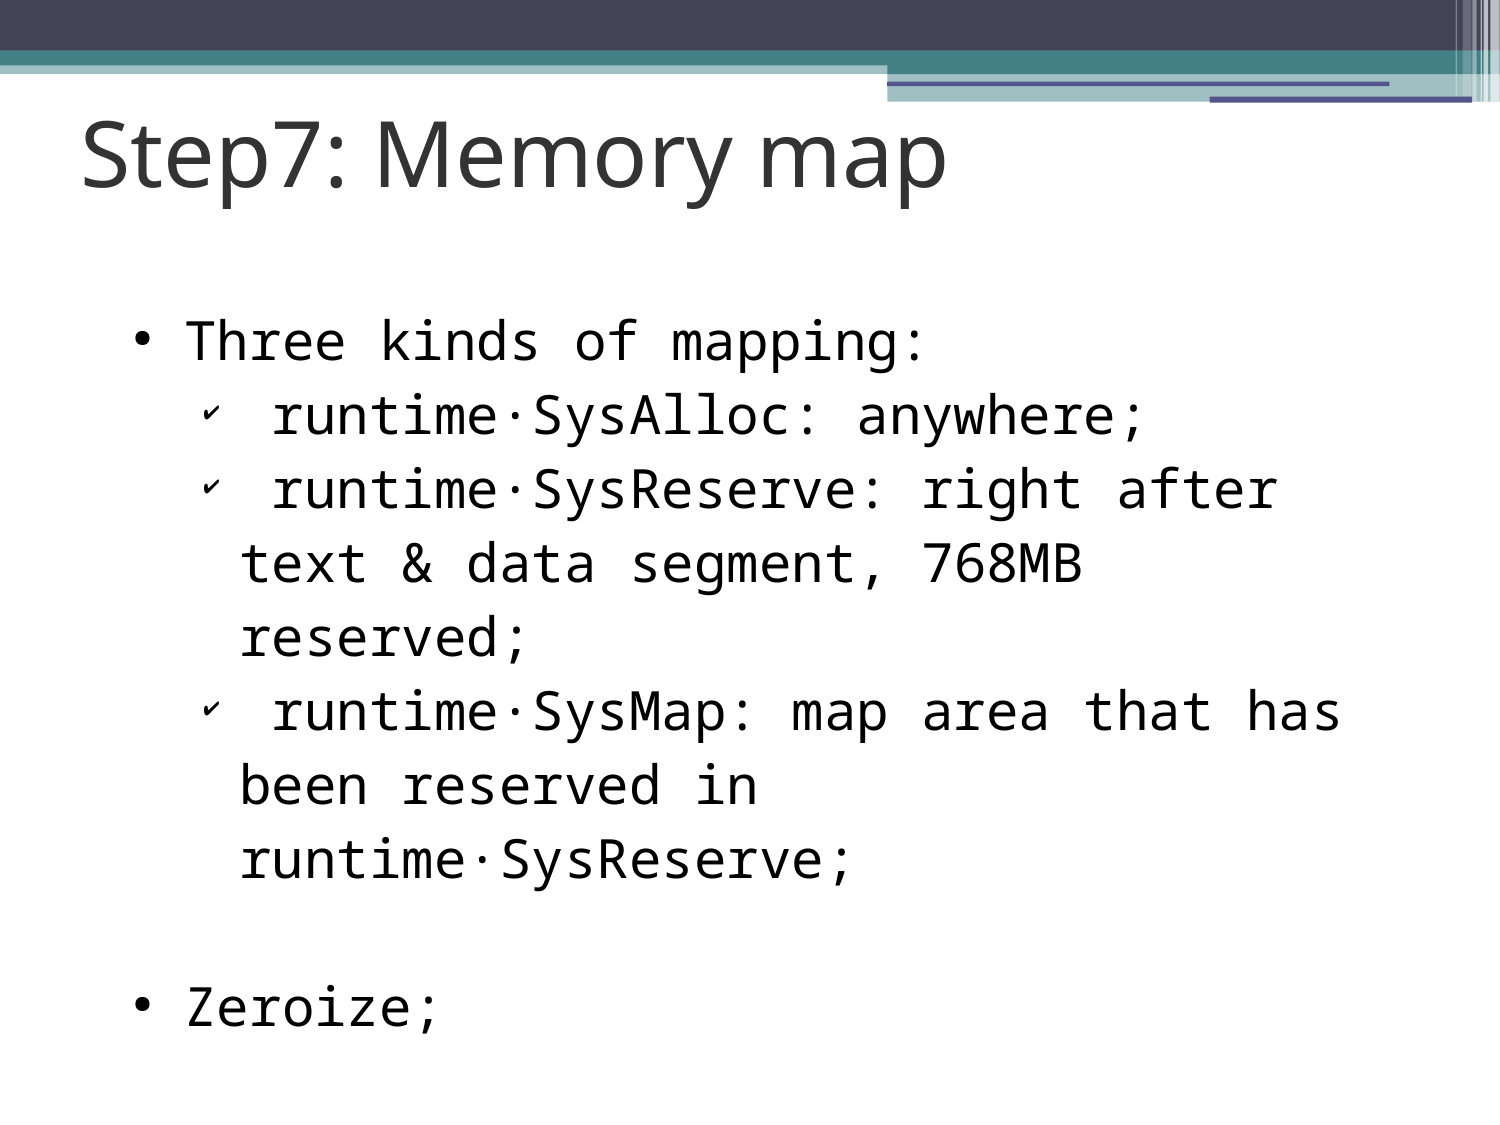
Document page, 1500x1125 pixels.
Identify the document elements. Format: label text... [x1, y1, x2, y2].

text_box Three kinds of mapping: runtime·SysAlloc: anywhere; runtime·SysReserve: right after text & data segment, 768MB reserved; runtime·SysMap: map area that has been reserved in runtime·SysReserve; Zeroize; COW: fixed during zeroization; [118, 295, 1418, 1067]
text_box Step7: Memory map [65, 88, 1500, 214]
